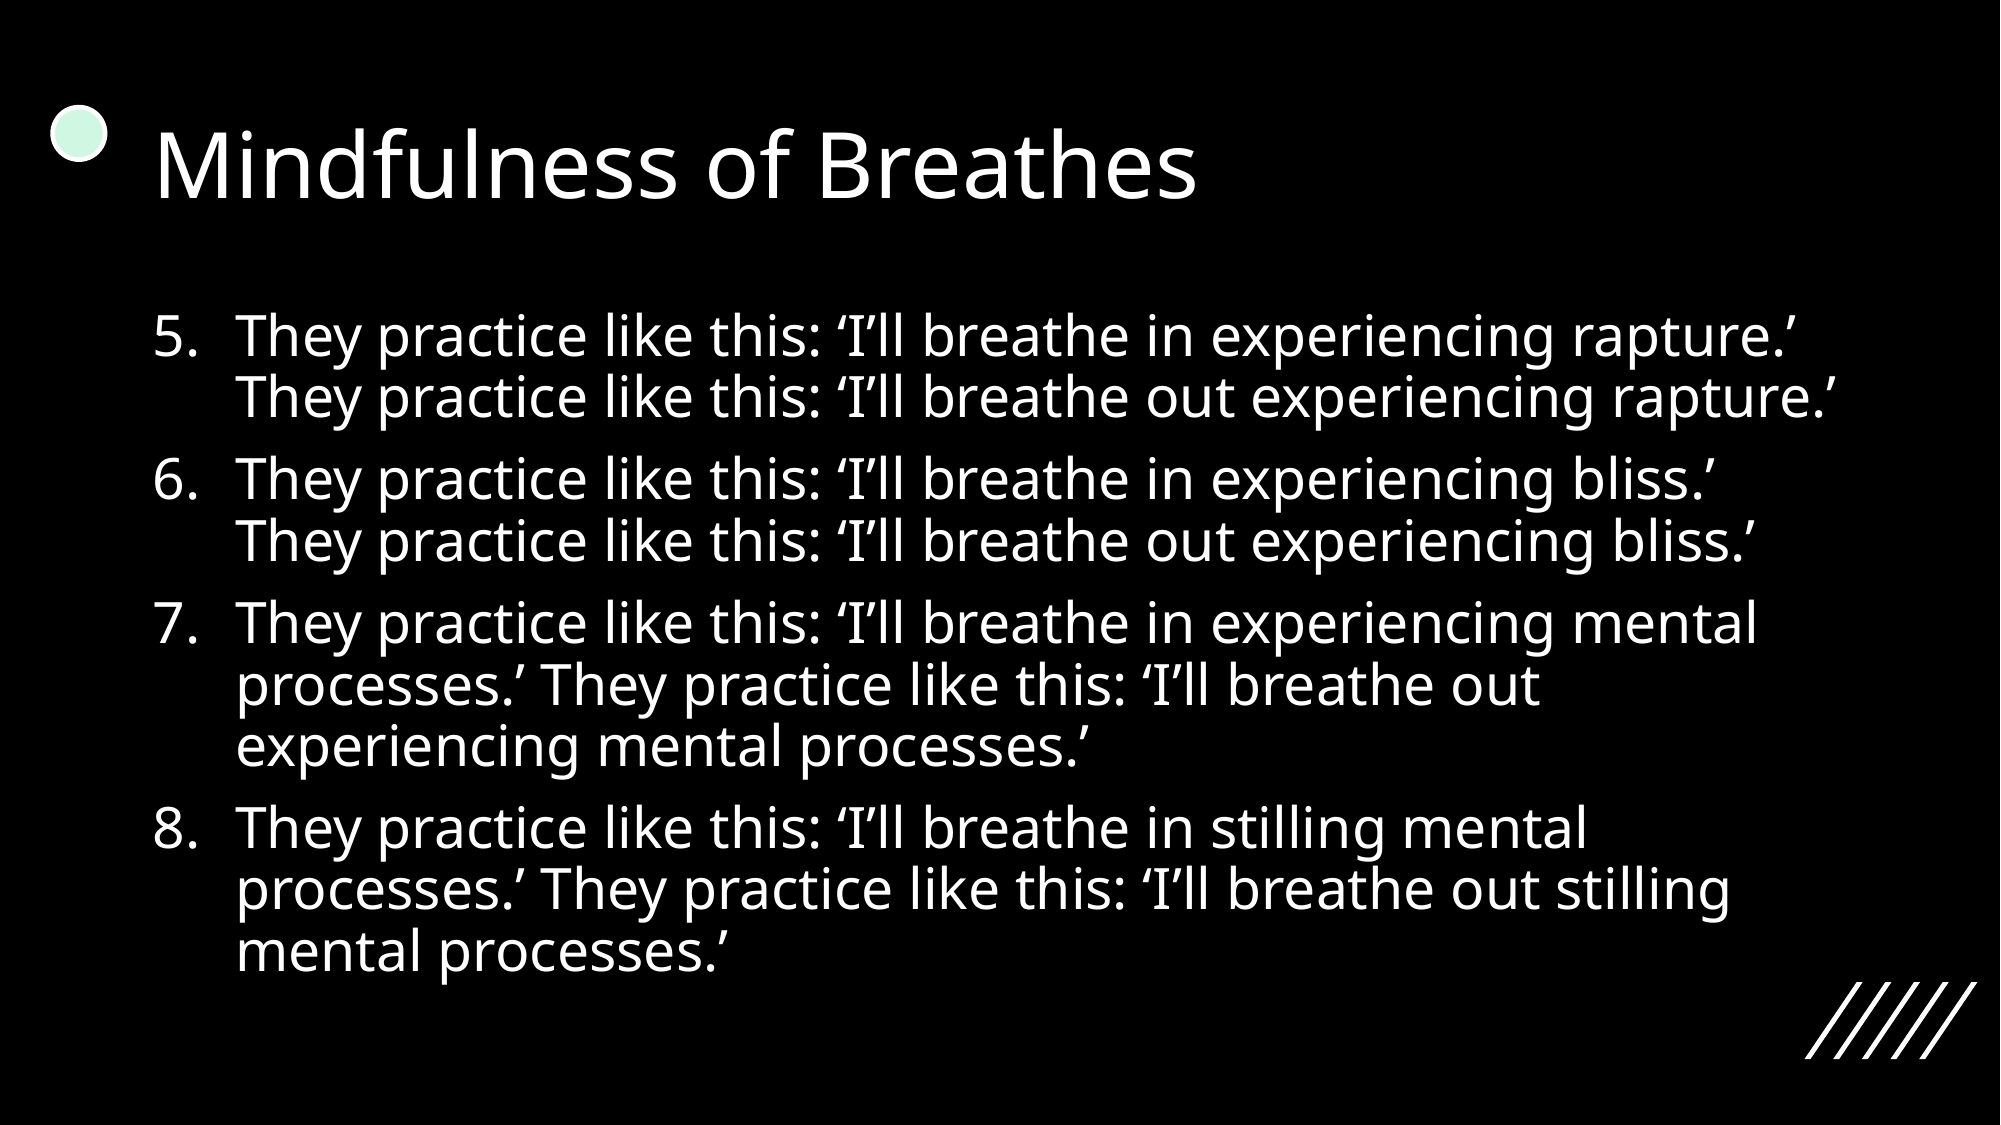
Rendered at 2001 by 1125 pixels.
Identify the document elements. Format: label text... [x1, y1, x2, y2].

title Mindfulness of Breathes [137, 59, 1863, 278]
list They practice like this: ‘I’ll breathe in experiencing rapture.’ They practice like this: ‘I’ll breathe out experiencing rapture.’ They practice like this: ‘I’ll breathe in experiencing bliss.’ They practice like this: ‘I’ll breathe out experiencing bliss.’ They practice like this: ‘I’ll breathe in experiencing mental processes.’ They practice like this: ‘I’ll breathe out experiencing mental processes.’ They practice like this: ‘I’ll breathe in stilling mental processes.’ They practice like this: ‘I’ll breathe out stilling mental processes.’ [137, 299, 1863, 1014]
